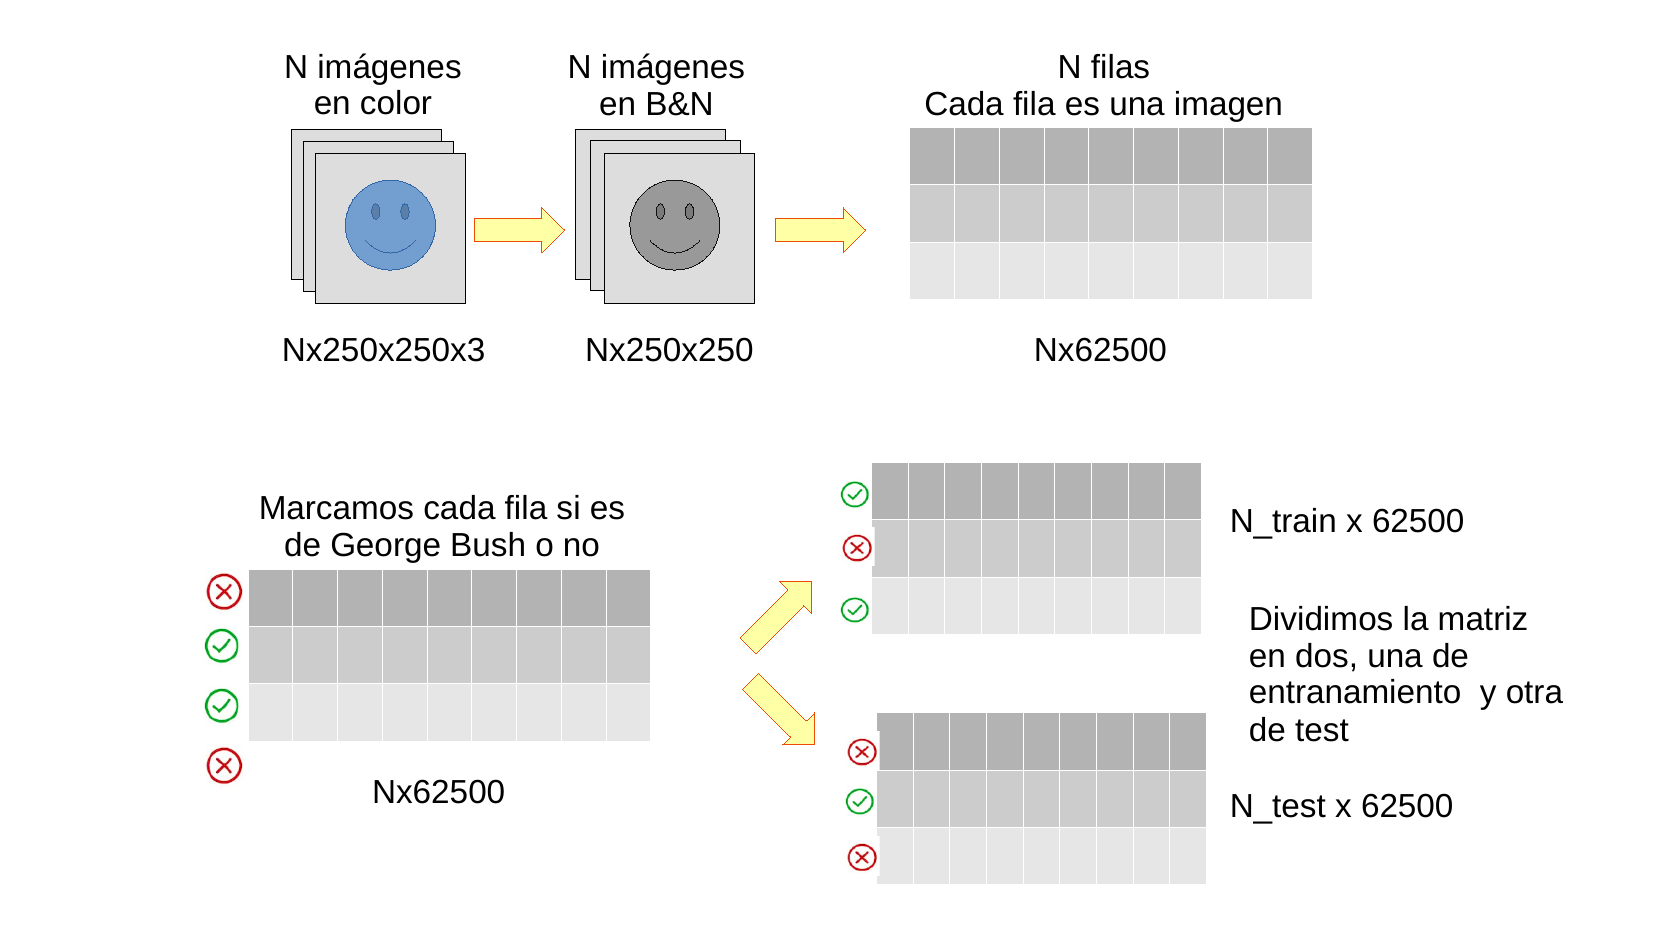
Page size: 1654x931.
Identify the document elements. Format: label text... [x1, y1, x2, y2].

table_cell [909, 520, 944, 577]
table_cell [1134, 243, 1178, 299]
table_cell [872, 520, 908, 577]
table_cell [383, 684, 427, 741]
table_cell [428, 627, 471, 683]
table_header [293, 570, 337, 626]
text_box [474, 207, 565, 253]
table_header [428, 570, 471, 626]
table_cell [1055, 520, 1091, 577]
table_header [1170, 713, 1206, 770]
table_cell [982, 578, 1018, 634]
table_header [562, 570, 606, 626]
text_box N_test x 62500 [1215, 780, 1516, 869]
table_cell [945, 578, 981, 634]
table_header [877, 713, 913, 770]
table_cell [472, 627, 516, 683]
picture [200, 563, 246, 616]
text_box N imágenes en color [254, 40, 492, 130]
table_header [383, 570, 427, 626]
table_cell [1170, 828, 1206, 884]
picture [837, 527, 875, 566]
table_header [1024, 713, 1059, 770]
text_box Nx250x250x3 [267, 324, 504, 413]
table_header [1092, 463, 1128, 519]
table_cell [1092, 520, 1128, 577]
table_cell [607, 684, 650, 741]
table_cell [872, 578, 908, 634]
table_cell [607, 627, 650, 683]
table_cell [914, 828, 949, 884]
table_cell [1134, 828, 1169, 884]
table_cell [1097, 771, 1133, 827]
picture [200, 619, 242, 669]
table_cell [1019, 578, 1054, 634]
picture [842, 836, 880, 876]
table_header [914, 713, 949, 770]
text_box Dividimos la matriz en dos, una de entranamiento y otra de test [1234, 592, 1583, 756]
table_cell [1129, 520, 1164, 577]
picture [200, 679, 242, 729]
table_cell [1134, 771, 1169, 827]
text_box [740, 581, 812, 654]
table_cell [428, 684, 471, 741]
table_cell [517, 627, 561, 683]
table_cell [249, 627, 292, 683]
text_box [575, 130, 755, 304]
table_cell [877, 828, 913, 884]
table_cell [950, 771, 986, 827]
table_cell [909, 578, 944, 634]
table_cell [950, 828, 986, 884]
table_cell [1060, 828, 1096, 884]
picture [200, 737, 246, 790]
table_cell [1129, 578, 1164, 634]
table_cell [1268, 243, 1312, 299]
table_cell [338, 627, 382, 683]
table_cell [1045, 185, 1088, 242]
table_cell [293, 627, 337, 683]
table_cell [1089, 243, 1133, 299]
text_box [742, 673, 815, 745]
table_cell [517, 684, 561, 741]
table_cell [293, 684, 337, 741]
table_header [1134, 128, 1178, 184]
text_box N_train x 62500 [1215, 495, 1516, 584]
table_header [472, 570, 516, 626]
table_cell [910, 243, 954, 299]
text_box Nx250x250 [570, 324, 776, 413]
table_header [909, 463, 944, 519]
text_box [775, 207, 866, 253]
table_cell [338, 684, 382, 741]
table_cell [562, 684, 606, 741]
table_header [517, 570, 561, 626]
table_header [1179, 128, 1223, 184]
table_cell [1165, 578, 1201, 634]
text_box N filas Cada fila es una imagen [886, 40, 1322, 167]
table_cell [1045, 243, 1088, 299]
table_header [1089, 128, 1133, 184]
table_header [1268, 128, 1312, 184]
table_cell [1000, 243, 1044, 299]
table_cell [1165, 520, 1201, 577]
picture [842, 781, 876, 819]
table_header [249, 570, 292, 626]
table_header [1129, 463, 1164, 519]
table_header [982, 463, 1018, 519]
picture [837, 474, 871, 512]
table_header [945, 463, 981, 519]
table_header [1097, 713, 1133, 770]
table_cell [877, 771, 913, 827]
table_header [1165, 463, 1201, 519]
table_header [1000, 128, 1044, 184]
table_header [950, 713, 986, 770]
table_cell [1179, 185, 1223, 242]
table_cell [987, 828, 1023, 884]
table_cell [1024, 771, 1059, 827]
table_cell [1092, 578, 1128, 634]
table_header [955, 128, 999, 184]
table_cell [910, 185, 954, 242]
text_box Nx62500 [357, 765, 563, 855]
table_header [987, 713, 1023, 770]
table_cell [945, 520, 981, 577]
table_cell [383, 627, 427, 683]
text_box [291, 130, 466, 304]
table_header [1019, 463, 1054, 519]
table_cell [1060, 771, 1096, 827]
table_cell [1019, 520, 1054, 577]
table_header [1134, 713, 1169, 770]
table_cell [1224, 243, 1267, 299]
table_cell [249, 684, 292, 741]
table_cell [1097, 828, 1133, 884]
table_cell [955, 185, 999, 242]
picture [837, 590, 871, 627]
text_box Nx62500 [1019, 324, 1224, 414]
table_header [872, 463, 908, 519]
table_header [1224, 128, 1267, 184]
picture [842, 731, 880, 770]
table_header [607, 570, 650, 626]
table_cell [955, 243, 999, 299]
table_cell [914, 771, 949, 827]
text_box N imágenes en B&N [538, 40, 775, 130]
table_cell [1089, 185, 1133, 242]
table_header [338, 570, 382, 626]
table_header [1045, 128, 1088, 184]
text_box Marcamos cada fila si es de George Bush o no [225, 482, 660, 609]
table_cell [1055, 578, 1091, 634]
table_header [1055, 463, 1091, 519]
table_cell [1134, 185, 1178, 242]
table_cell [1170, 771, 1206, 827]
table_cell [1179, 243, 1223, 299]
table_cell [982, 520, 1018, 577]
table_cell [1224, 185, 1267, 242]
table_cell [1024, 828, 1059, 884]
table_cell [1000, 185, 1044, 242]
table_header [1060, 713, 1096, 770]
table_cell [987, 771, 1023, 827]
table_header [910, 128, 954, 184]
table_cell [1268, 185, 1312, 242]
table_cell [562, 627, 606, 683]
table_cell [472, 684, 516, 741]
